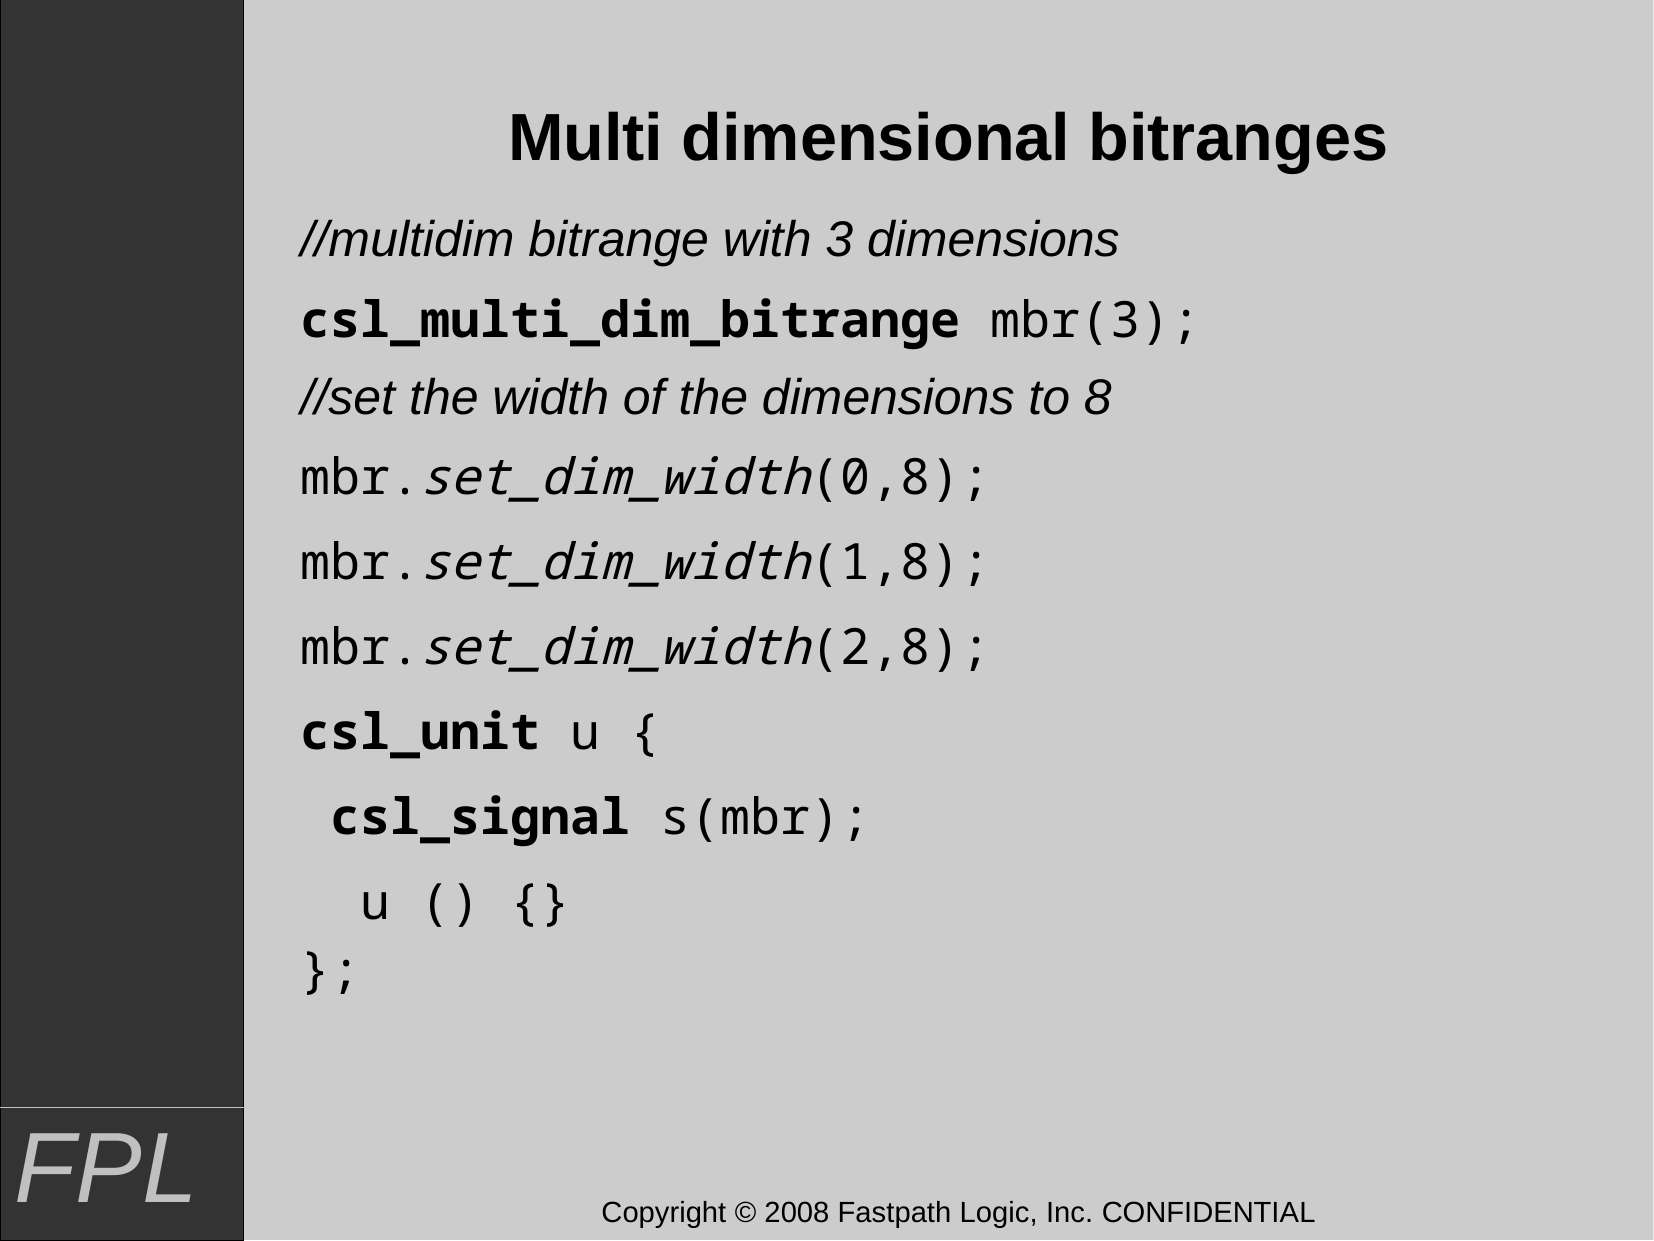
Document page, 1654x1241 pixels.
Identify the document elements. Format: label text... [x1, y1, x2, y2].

title Multi dimensional bitranges [397, 37, 1501, 239]
subtitle //multidim bitrange with 3 dimensions csl_multi_dim_bitrange mbr(3); //set the width of the dimensions to 8 mbr.set_dim_width(0,8); mbr.set_dim_width(1,8); mbr.set_dim_width(2,8); csl_unit u { csl_signal s(mbr); u () {} }; [300, 283, 1613, 931]
